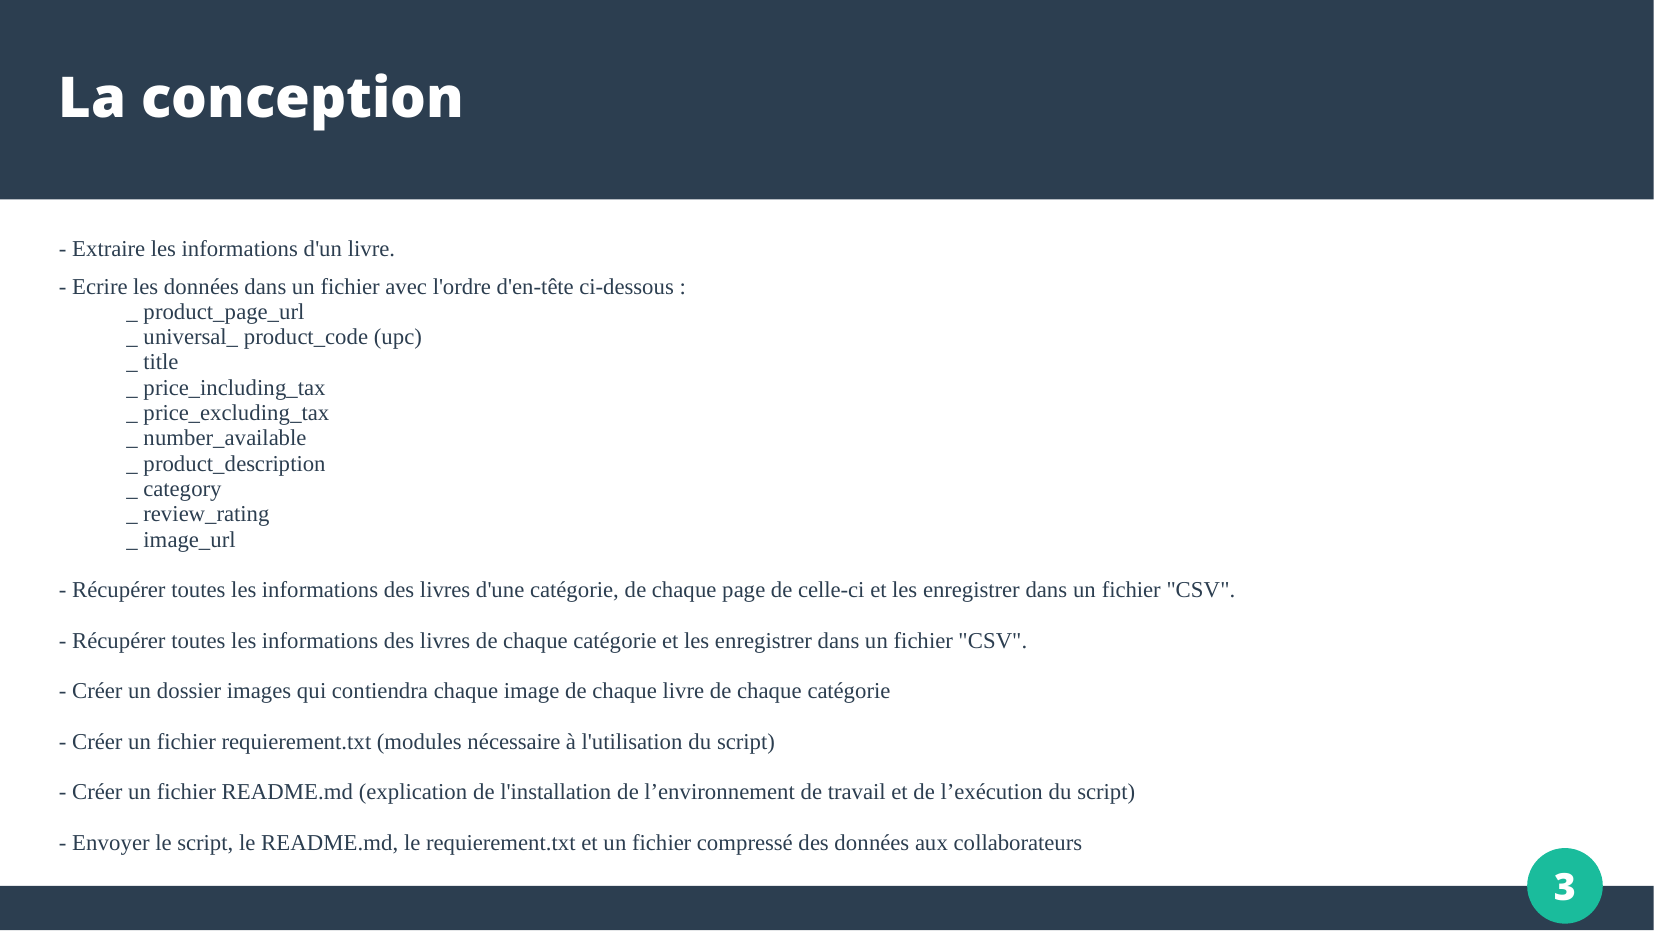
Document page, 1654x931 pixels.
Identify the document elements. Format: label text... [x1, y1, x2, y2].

title La conception [59, 37, 1595, 156]
list - Extraire les informations d'un livre. - Ecrire les données dans un fichier avec l'ordre d'en-tête ci-dessous : _ product_page_url _ universal_ product_code (upc) _ title _ price_including_tax _ price_excluding_tax _ number_available _ product_description _ category _ review_rating _ image_url - Récupérer toutes les informations des livres d'une catégorie, de chaque page de celle-ci et les enregistrer dans un fichier "CSV". - Récupérer toutes les informations des livres de chaque catégorie et les enregistrer dans un fichier "CSV". - Créer un dossier images qui contiendra chaque image de chaque livre de chaque catégorie - Créer un fichier requierement.txt (modules nécessaire à l'utilisation du script) - Créer un fichier README.md (explication de l'installation de l’environnement de travail et de l’exécution du script) - Envoyer le script, le README.md, le requierement.txt et un fichier compressé des données aux collaborateurs [59, 236, 1595, 857]
